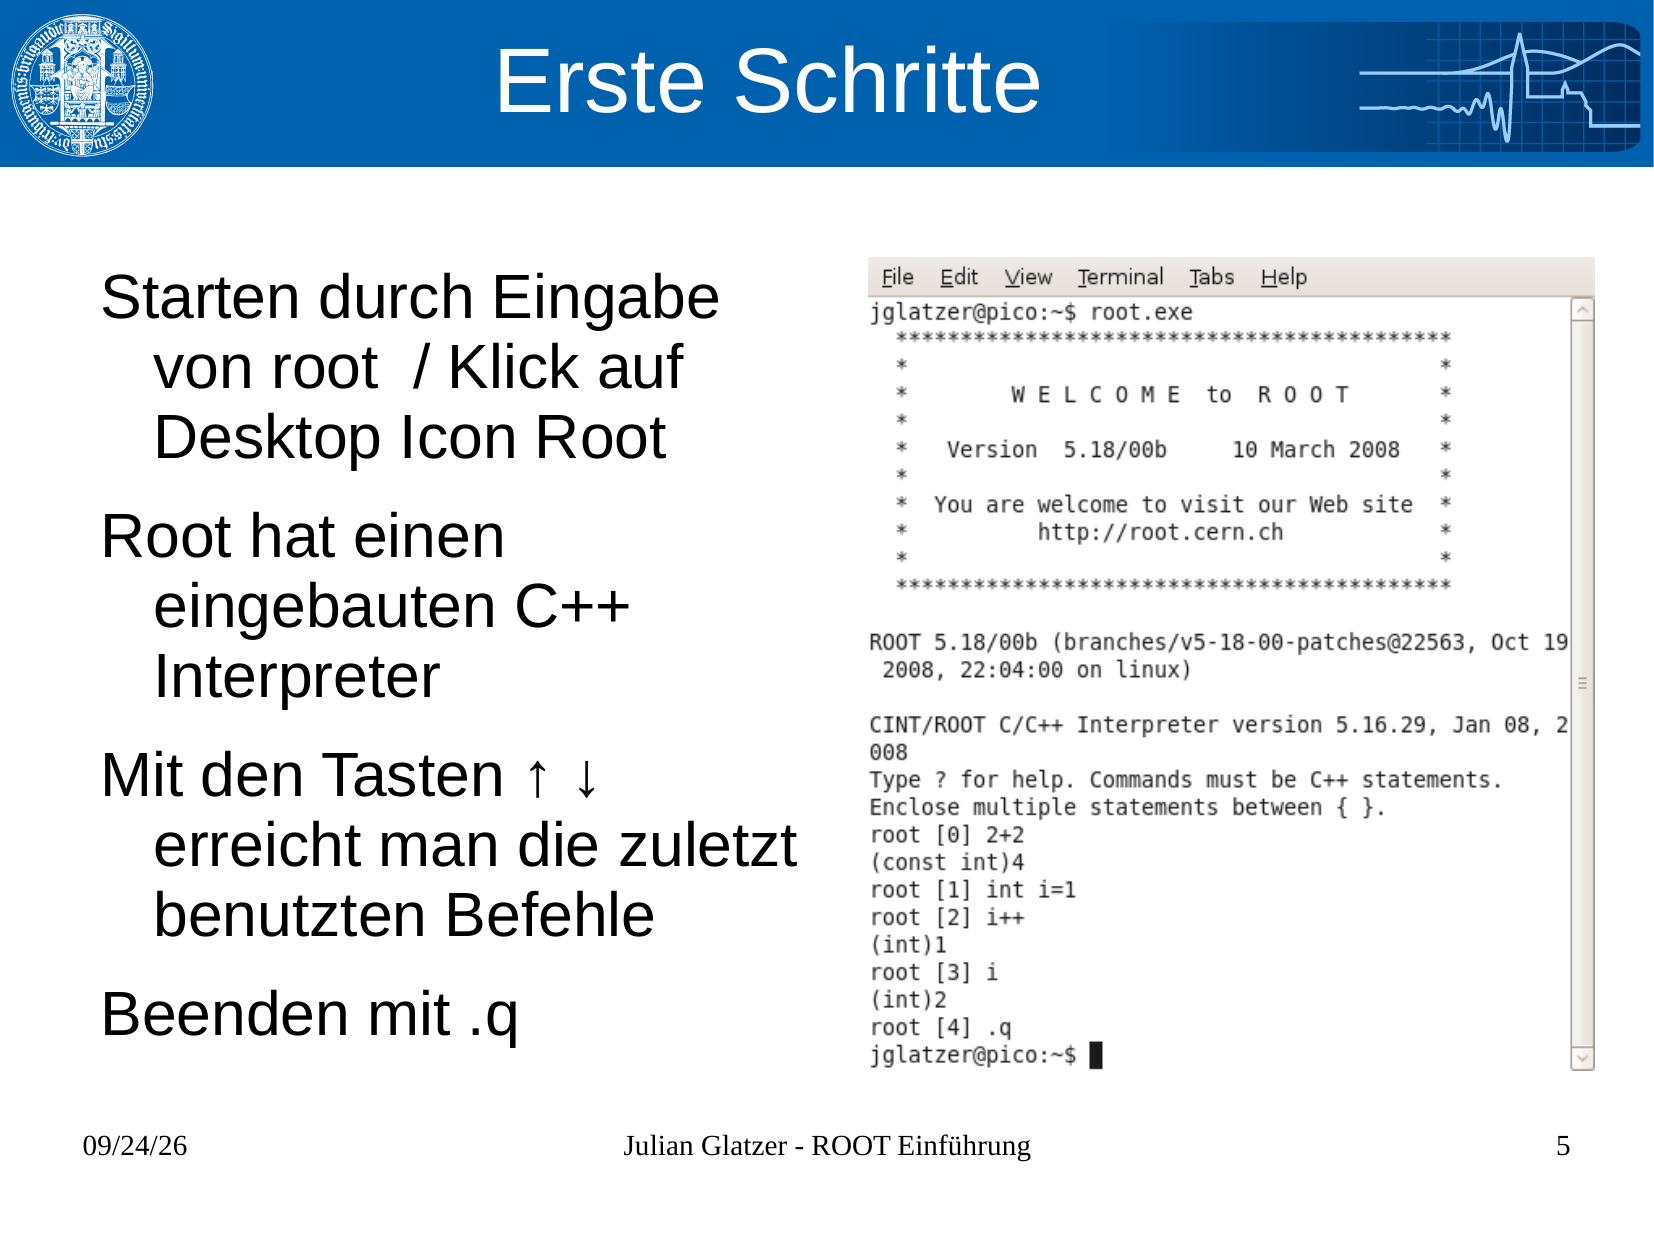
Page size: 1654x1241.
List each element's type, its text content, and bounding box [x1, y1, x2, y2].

picture [0, 0, 1654, 167]
list Starten durch Eingabe von root / Klick auf Desktop Icon Root Root hat einen eingebauten C++ Interpreter Mit den Tasten ↑ ↓ erreicht man die zuletzt benutzten Befehle Beenden mit .q [82, 262, 809, 1109]
title Erste Schritte [187, 11, 1351, 151]
picture [868, 257, 1595, 1071]
